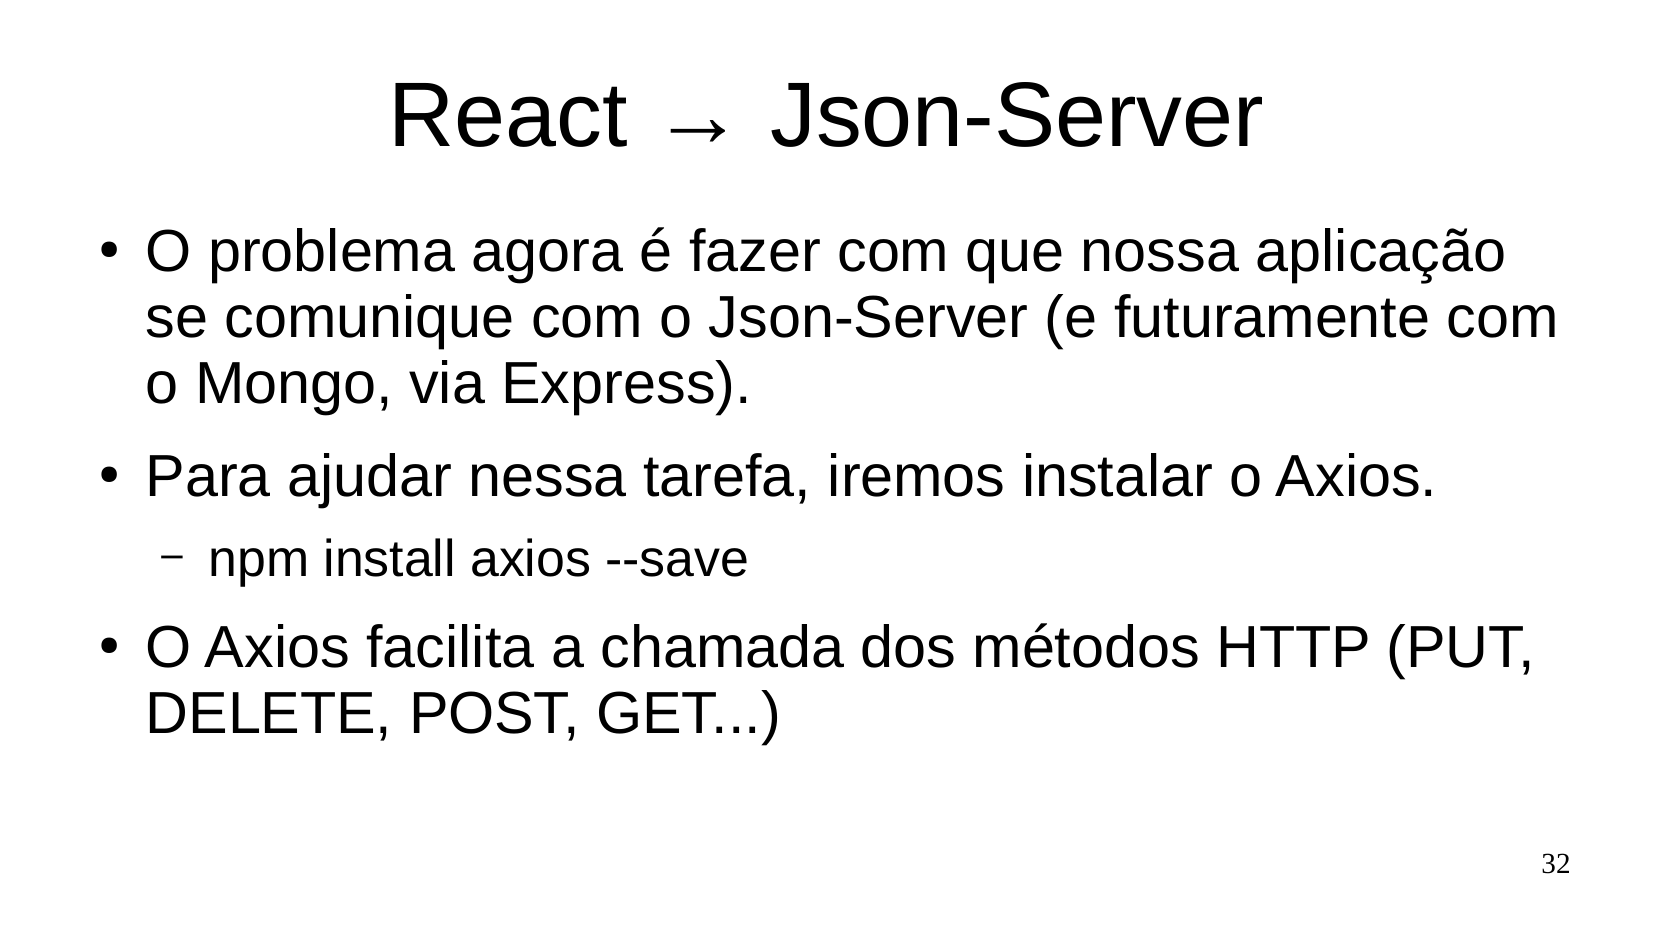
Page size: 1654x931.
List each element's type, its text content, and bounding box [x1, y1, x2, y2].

title React → Json-Server [82, 37, 1571, 193]
list O problema agora é fazer com que nossa aplicação se comunique com o Json-Server (e futuramente com o Mongo, via Express). Para ajudar nessa tarefa, iremos instalar o Axios. npm install axios --save O Axios facilita a chamada dos métodos HTTP (PUT, DELETE, POST, GET...) [82, 217, 1571, 758]
